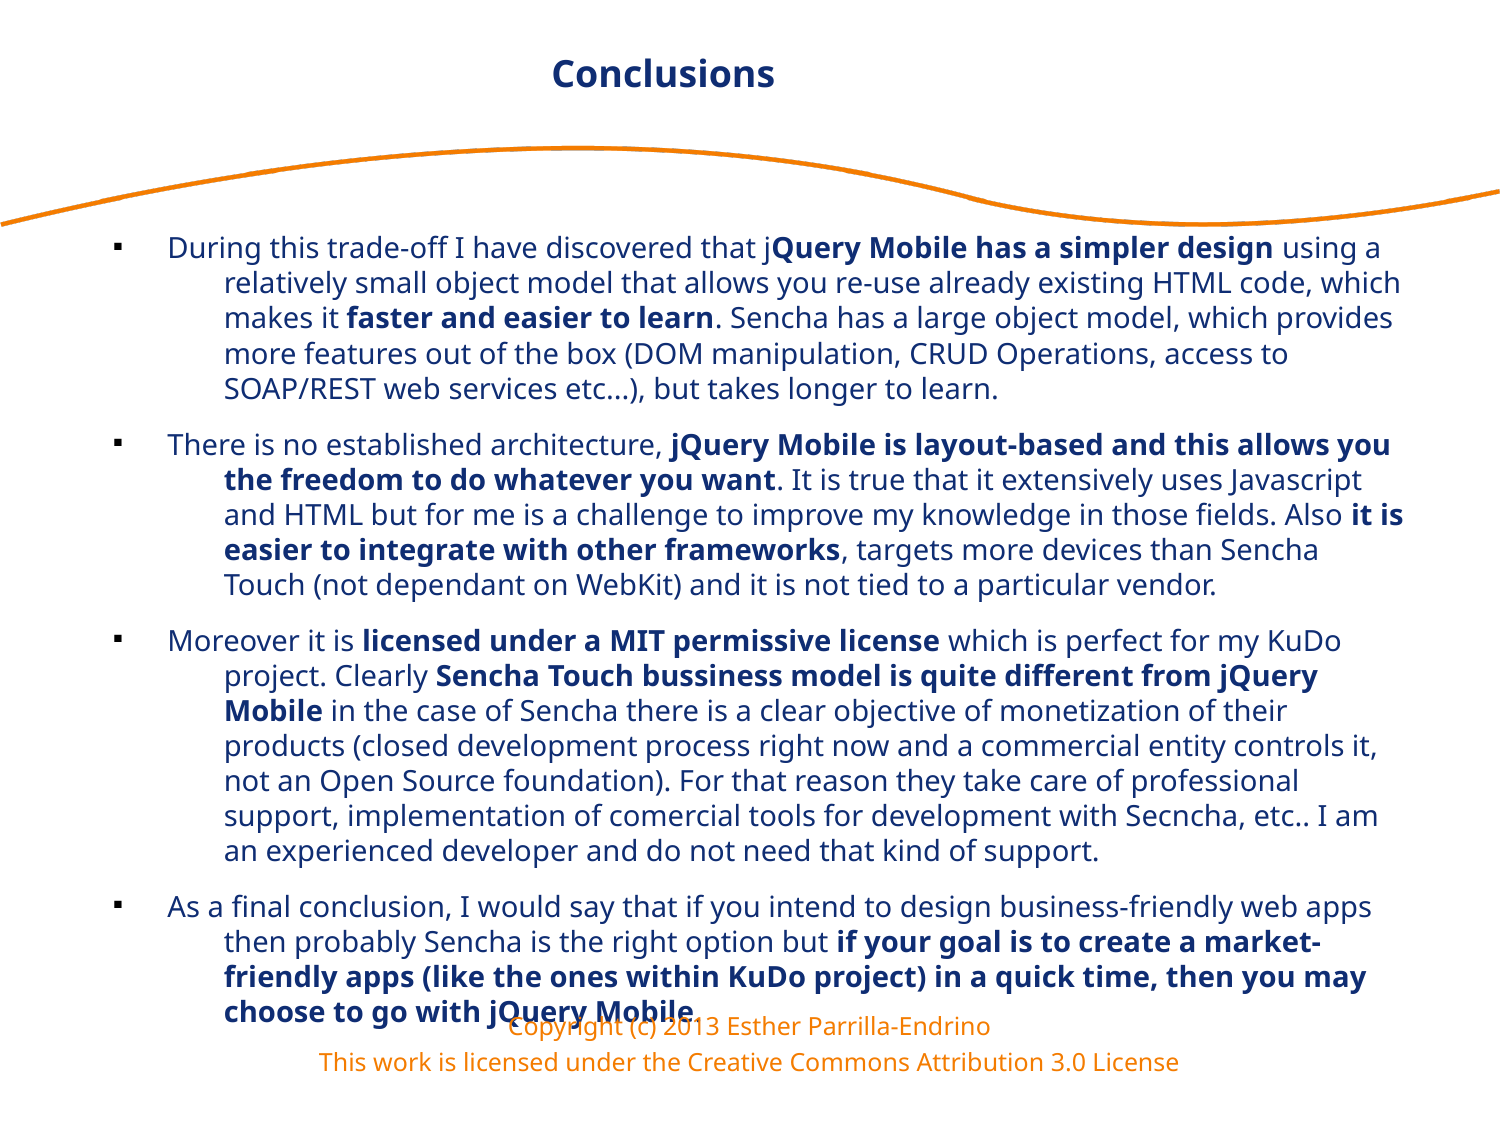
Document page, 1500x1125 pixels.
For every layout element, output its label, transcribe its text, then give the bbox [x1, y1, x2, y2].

list Copyright (c) 2013 Esther Parrilla-Endrino This work is licensed under the Creative Commons Attribution 3.0 License [90, 1010, 1411, 1096]
picture [0, 145, 1500, 227]
list During this trade-off I have discovered that jQuery Mobile has a simpler design using a relatively small object model that allows you re-use already existing HTML code, which makes it faster and easier to learn. Sencha has a large object model, which provides more features out of the box (DOM manipulation, CRUD Operations, access to SOAP/REST web services etc...), but takes longer to learn. There is no established architecture, jQuery Mobile is layout-based and this allows you the freedom to do whatever you want. It is true that it extensively uses Javascript and HTML but for me is a challenge to improve my knowledge in those fields. Also it is easier to integrate with other frameworks, targets more devices than Sencha Touch (not dependant on WebKit) and it is not tied to a particular vendor. Moreover it is licensed under a MIT permissive license which is perfect for my KuDo project. Clearly Sencha Touch bussiness model is quite different from jQuery Mobile in the case of Sencha there is a clear objective of monetization of their products (closed development process right now and a commercial entity controls it, not an Open Source foundation). For that reason they take care of professional support, implementation of comercial tools for development with Secncha, etc.. I am an experienced developer and do not need that kind of support. As a final conclusion, I would say that if you intend to design business-friendly web apps then probably Sencha is the right option but if your goal is to create a market-friendly apps (like the ones within KuDo project) in a quick time, then you may choose to go with jQuery Mobile. [96, 164, 1408, 1010]
title Conclusions [142, 49, 1184, 152]
